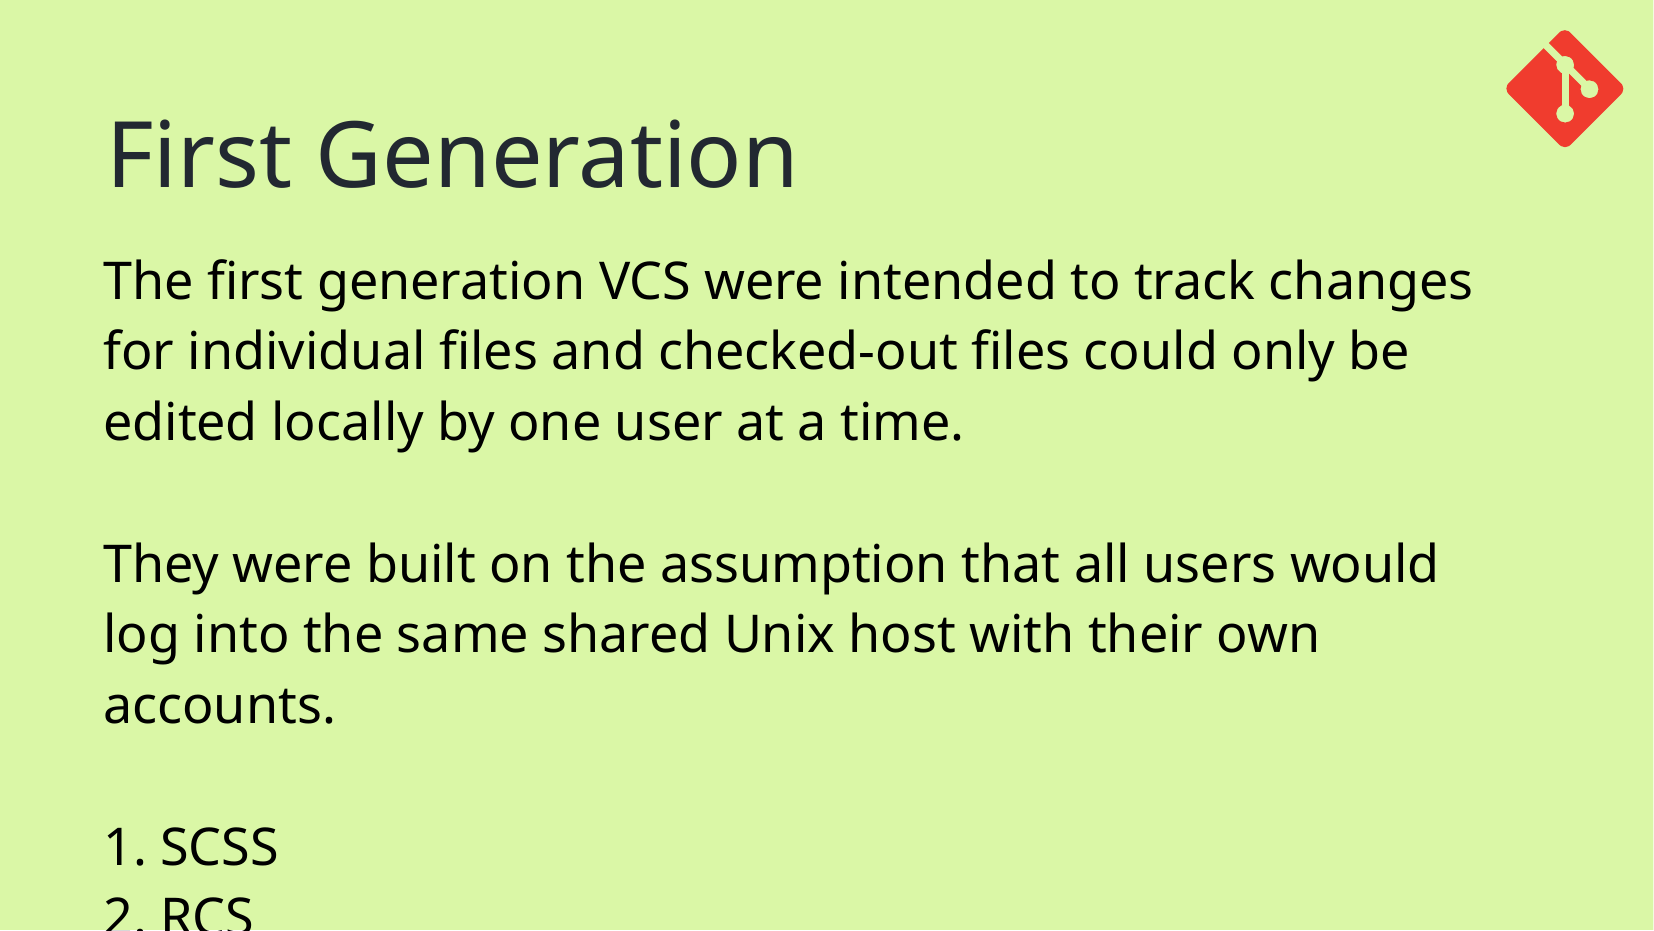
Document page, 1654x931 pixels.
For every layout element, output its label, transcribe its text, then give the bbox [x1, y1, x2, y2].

title First Generation [106, 38, 1412, 236]
picture [1505, 29, 1625, 148]
text_box The first generation VCS were intended to track changes for individual files and checked-out files could only be edited locally by one user at a time. They were built on the assumption that all users would log into the same shared Unix host with their own accounts. 1. SCSS 2. RCS [88, 236, 1536, 776]
